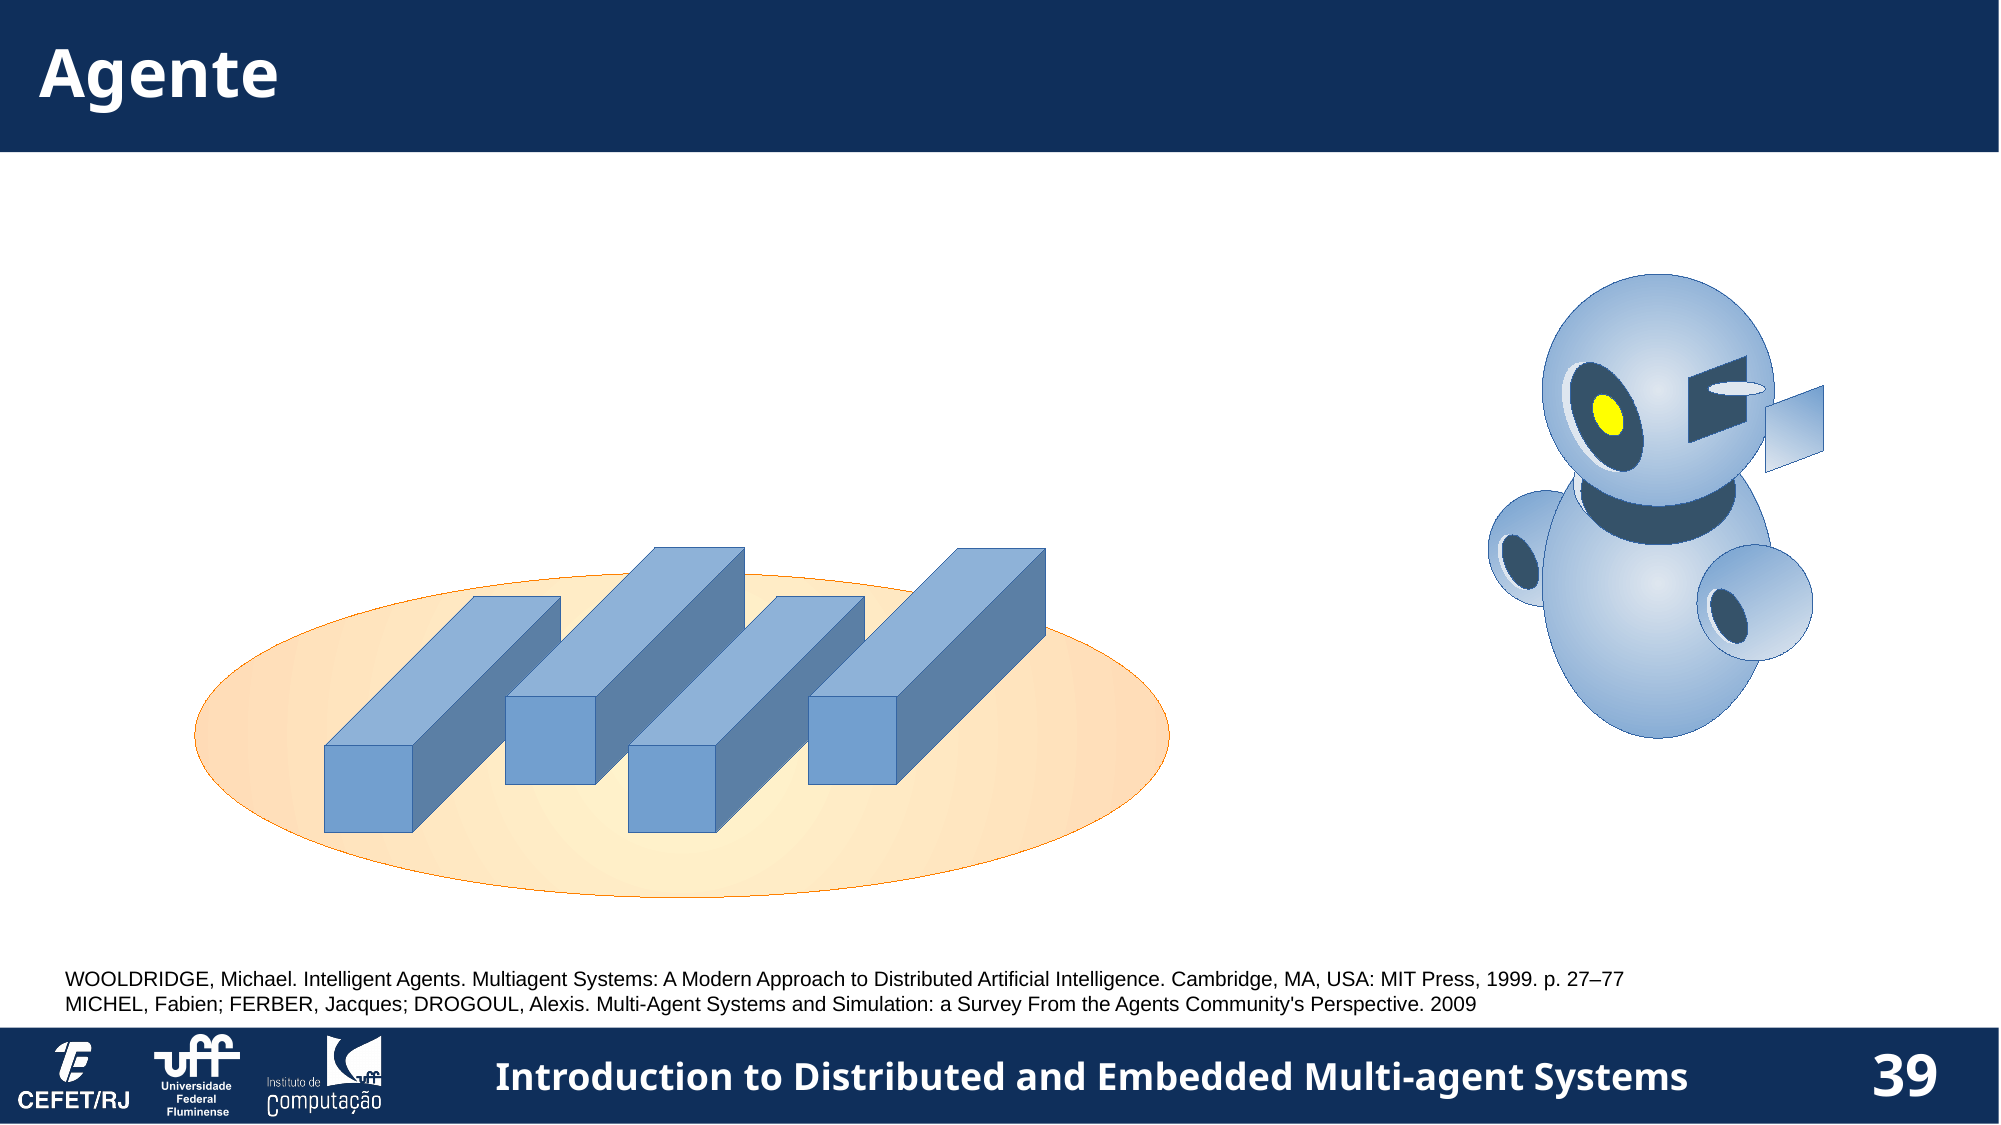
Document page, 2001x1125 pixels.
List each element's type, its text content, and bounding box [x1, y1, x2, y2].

text_box [1488, 274, 1824, 739]
picture [153, 1033, 241, 1121]
picture [18, 1021, 129, 1125]
text_box WOOLDRIDGE, Michael. Intelligent Agents. Multiagent Systems: A Modern Approach to Distributed Artificial Intelligence. Cambridge, MA, USA: MIT Press, 1999. p. 27–77 MICHEL, Fabien; FERBER, Jacques; DROGOUL, Alexis. Multi-Agent Systems and Simulation: a Survey From the Agents Community's Perspective. 2009 [50, 958, 1969, 1024]
text_box [194, 549, 1170, 898]
text_box Agente [25, 23, 1999, 119]
picture [265, 1033, 383, 1117]
